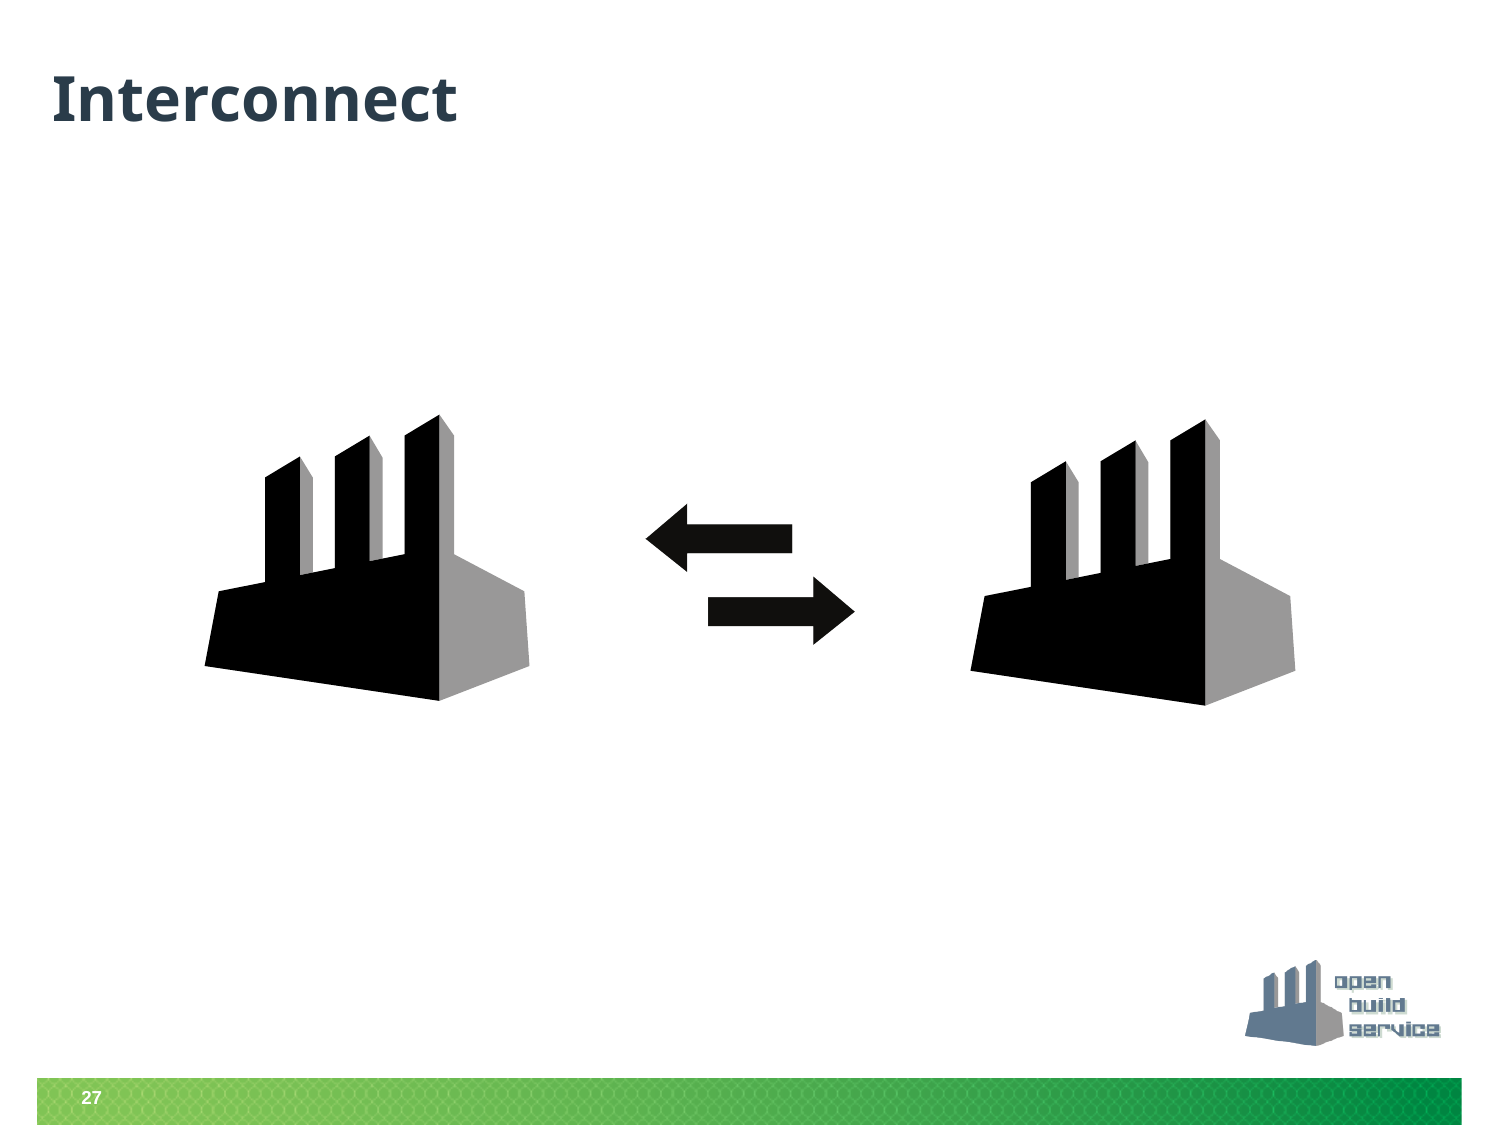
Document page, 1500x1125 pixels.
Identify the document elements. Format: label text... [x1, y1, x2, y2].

picture [195, 404, 540, 711]
picture [37, 1078, 1462, 1125]
picture [960, 409, 1306, 716]
picture [645, 503, 855, 646]
title Interconnect [37, 51, 1388, 209]
picture [1245, 960, 1441, 1046]
